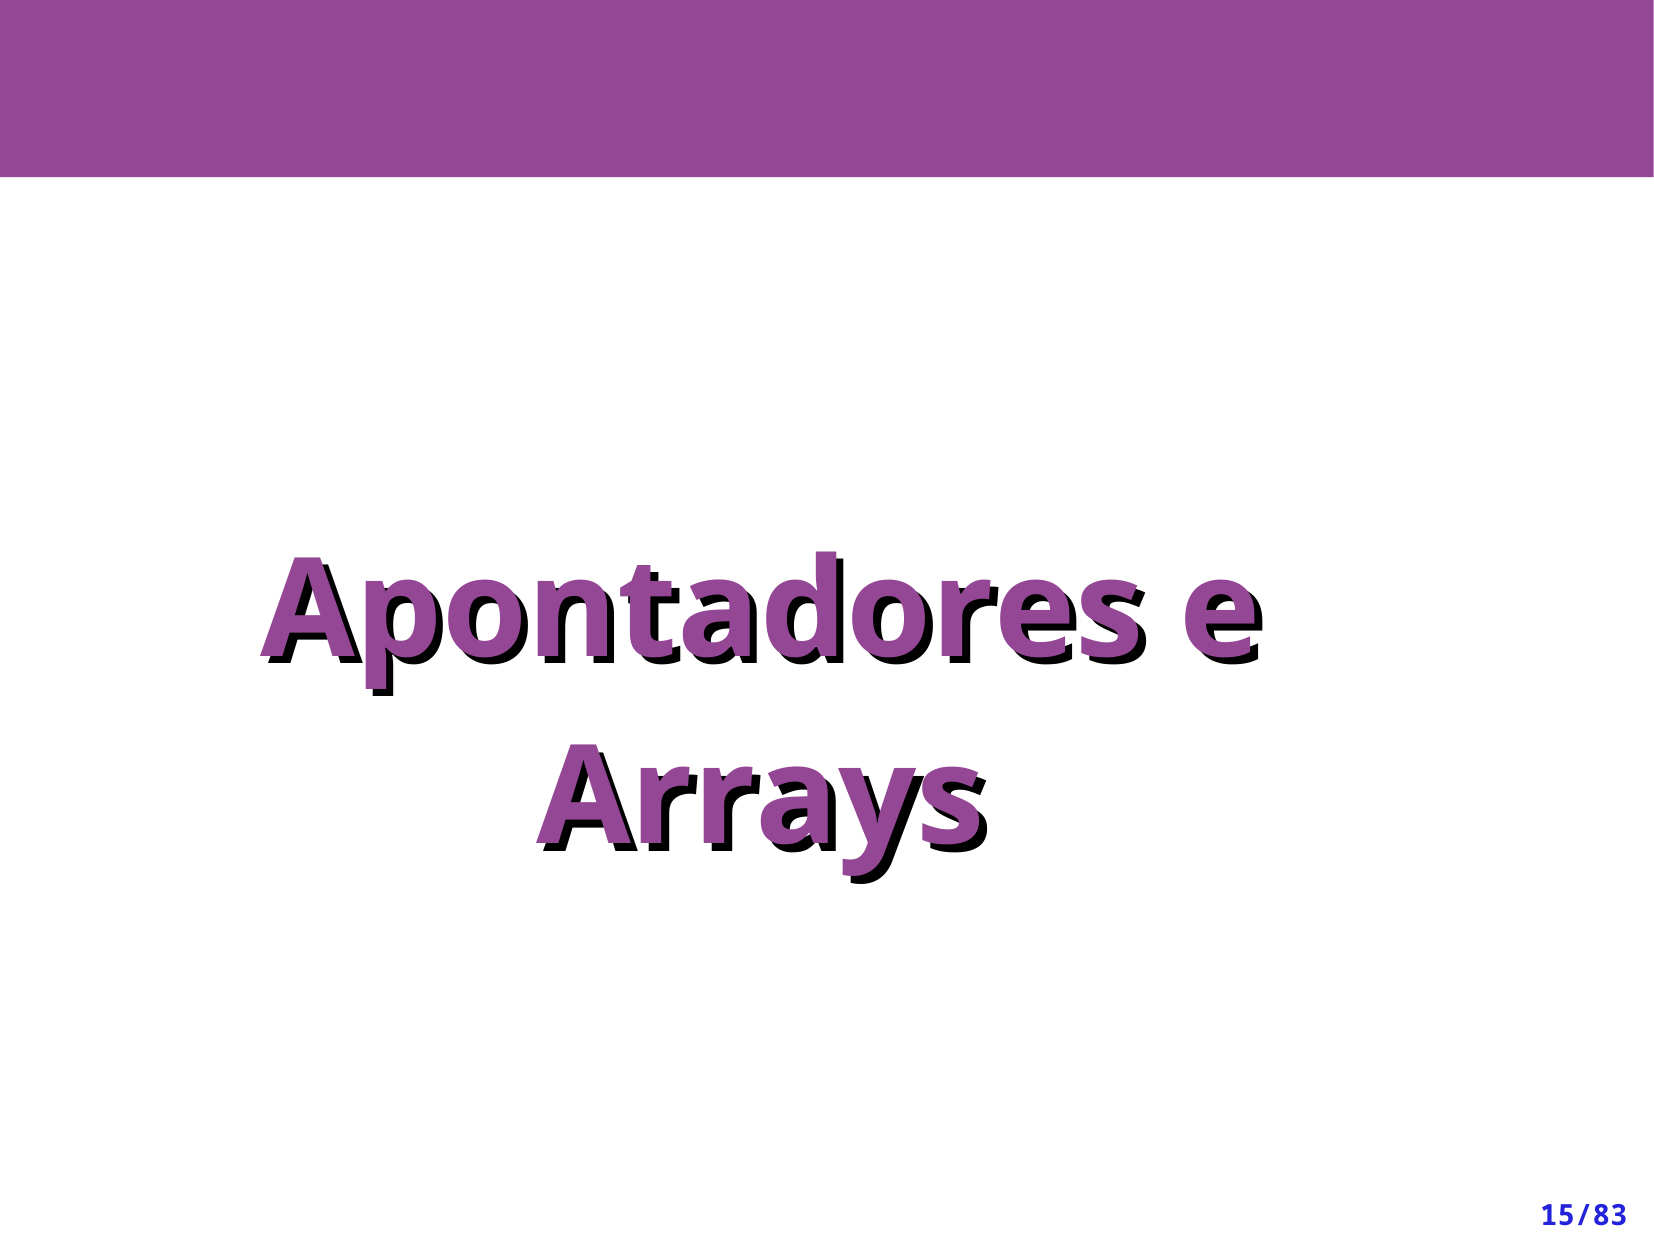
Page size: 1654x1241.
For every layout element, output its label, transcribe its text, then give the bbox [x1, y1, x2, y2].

text_box Apontadores e Arrays [245, 501, 1408, 838]
